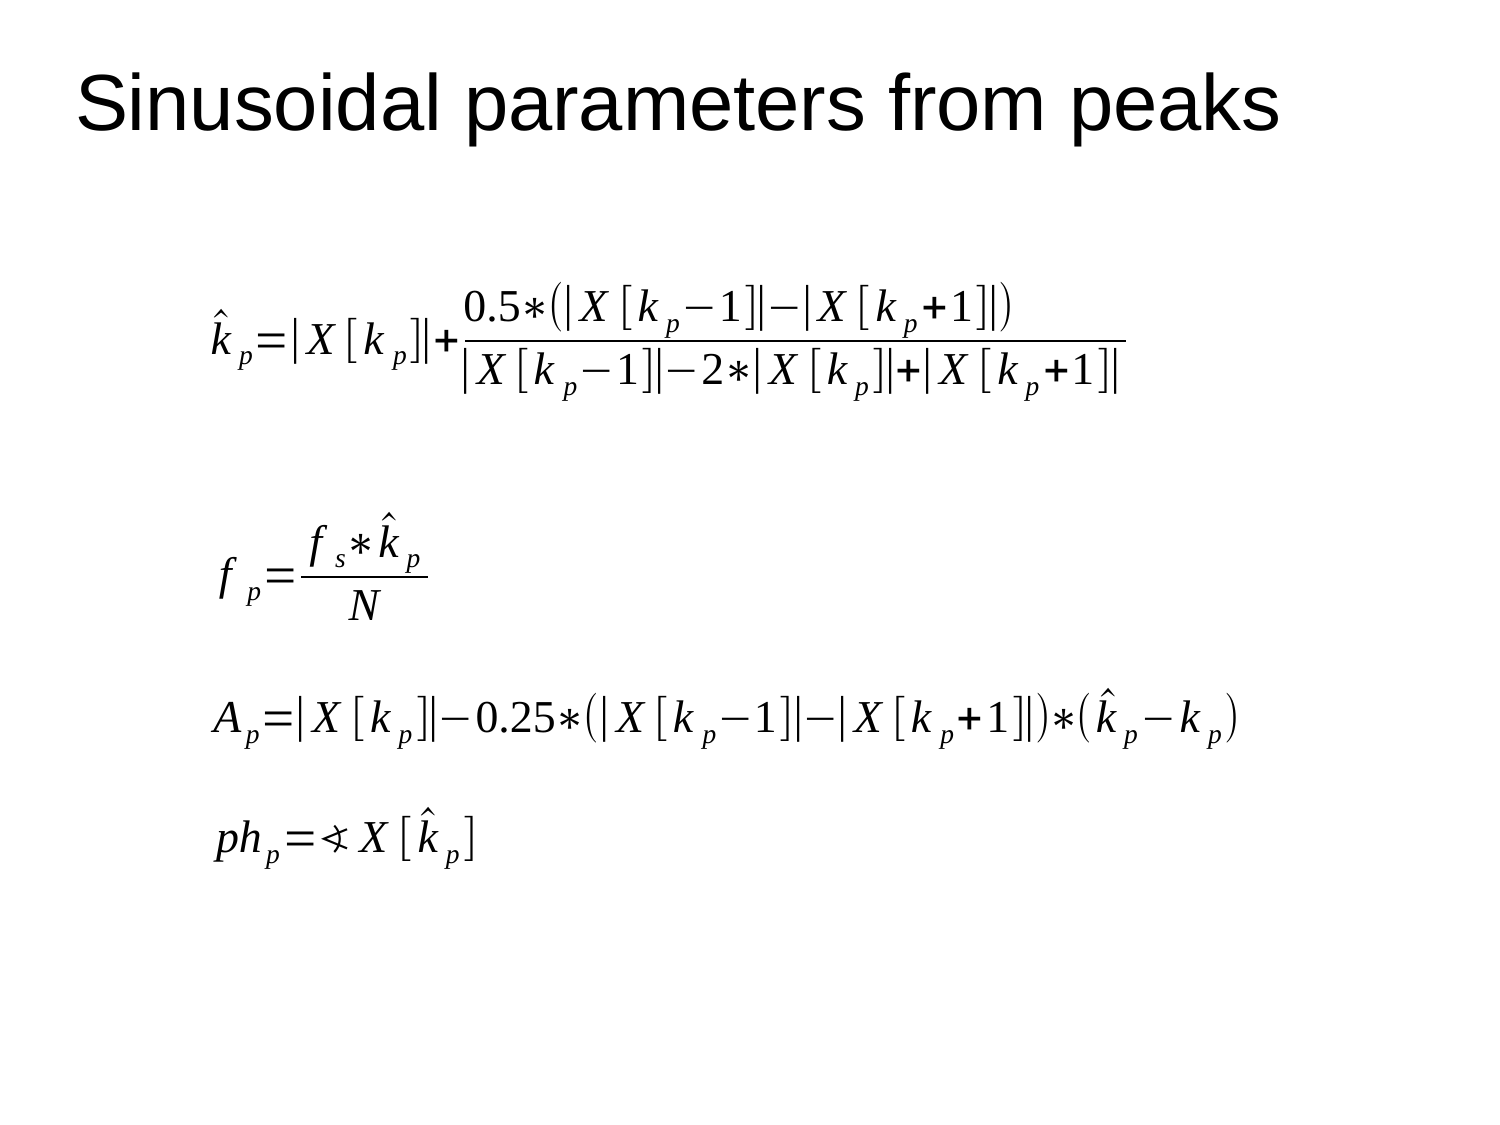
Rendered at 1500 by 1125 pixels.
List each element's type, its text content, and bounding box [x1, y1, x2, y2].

title Sinusoidal parameters from peaks [75, 9, 1425, 198]
chart [202, 279, 1246, 974]
